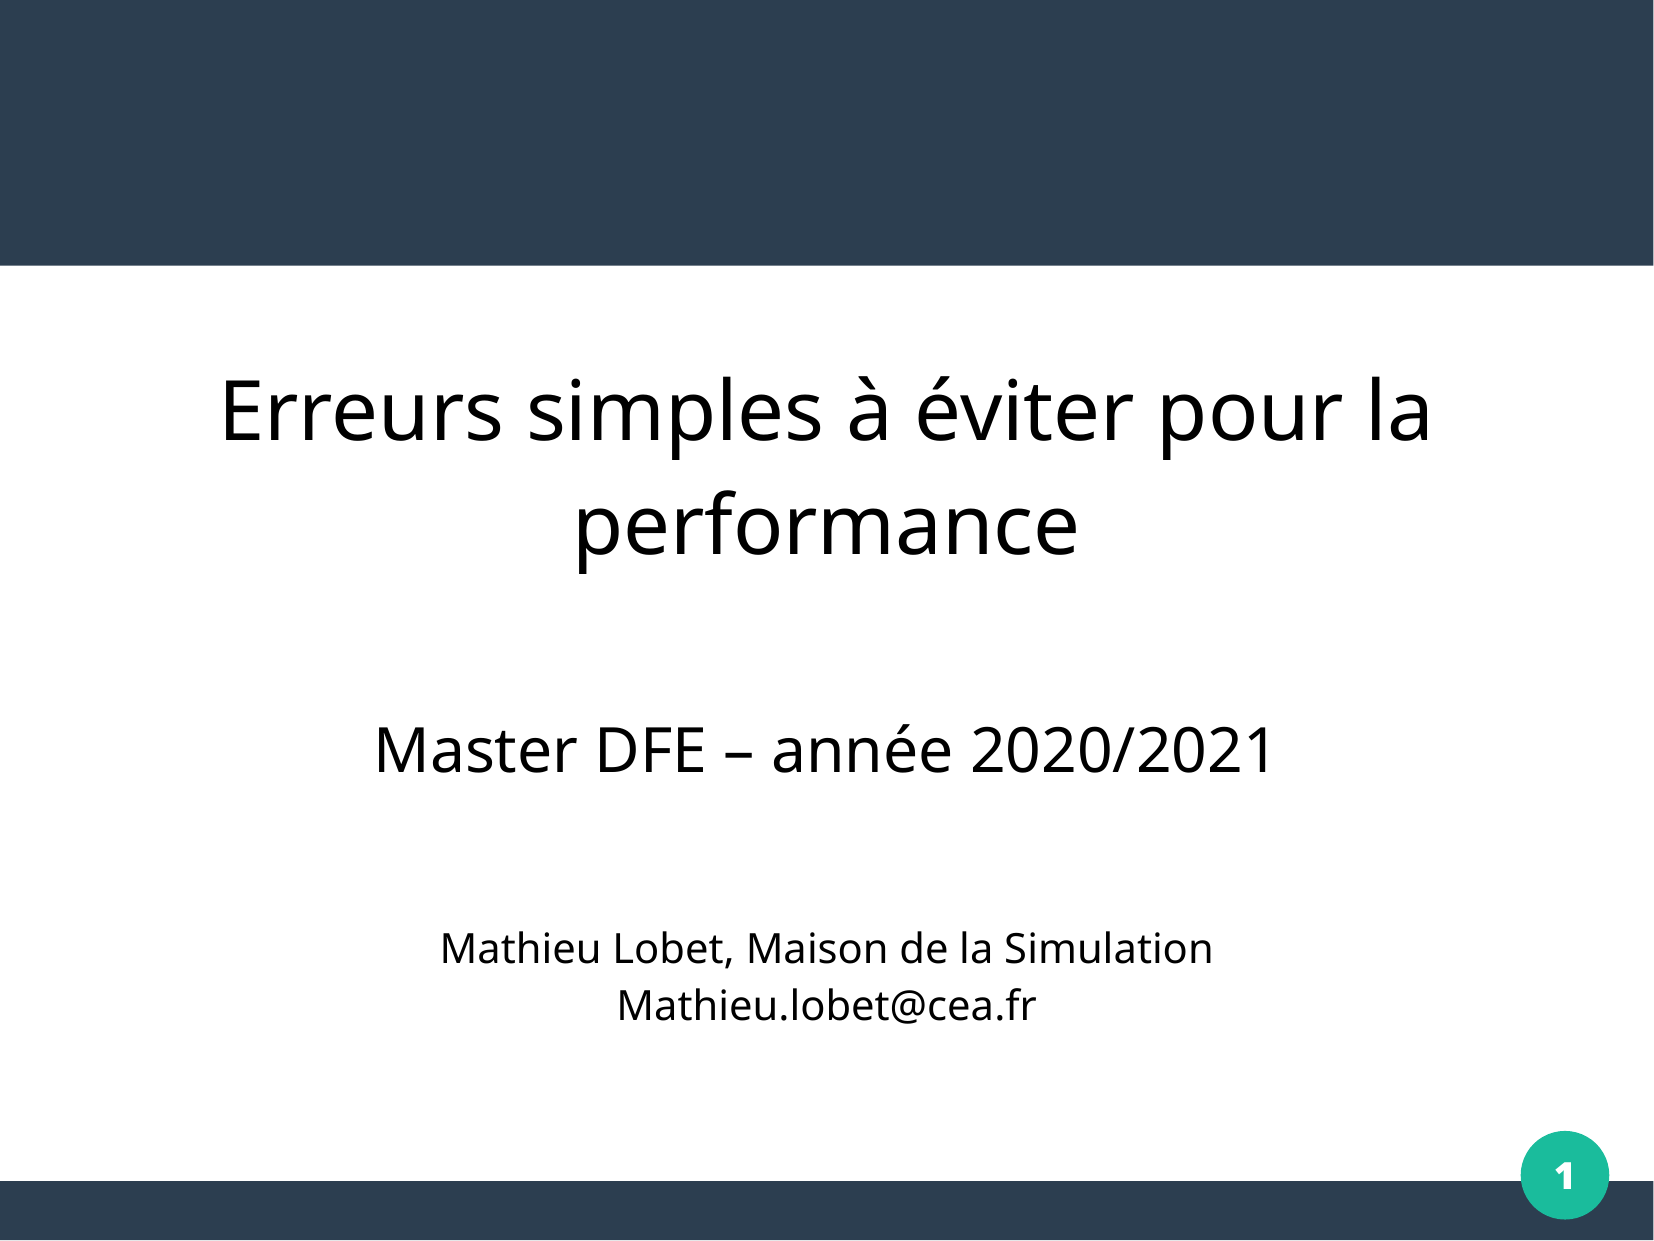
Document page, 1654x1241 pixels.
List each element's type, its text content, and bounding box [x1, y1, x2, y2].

text_box Master DFE – année 2020/2021 [70, 698, 1583, 804]
text_box Erreurs simples à éviter pour la performance [70, 344, 1583, 585]
text_box Mathieu Lobet, Maison de la Simulation Mathieu.lobet@cea.fr [70, 911, 1583, 1040]
